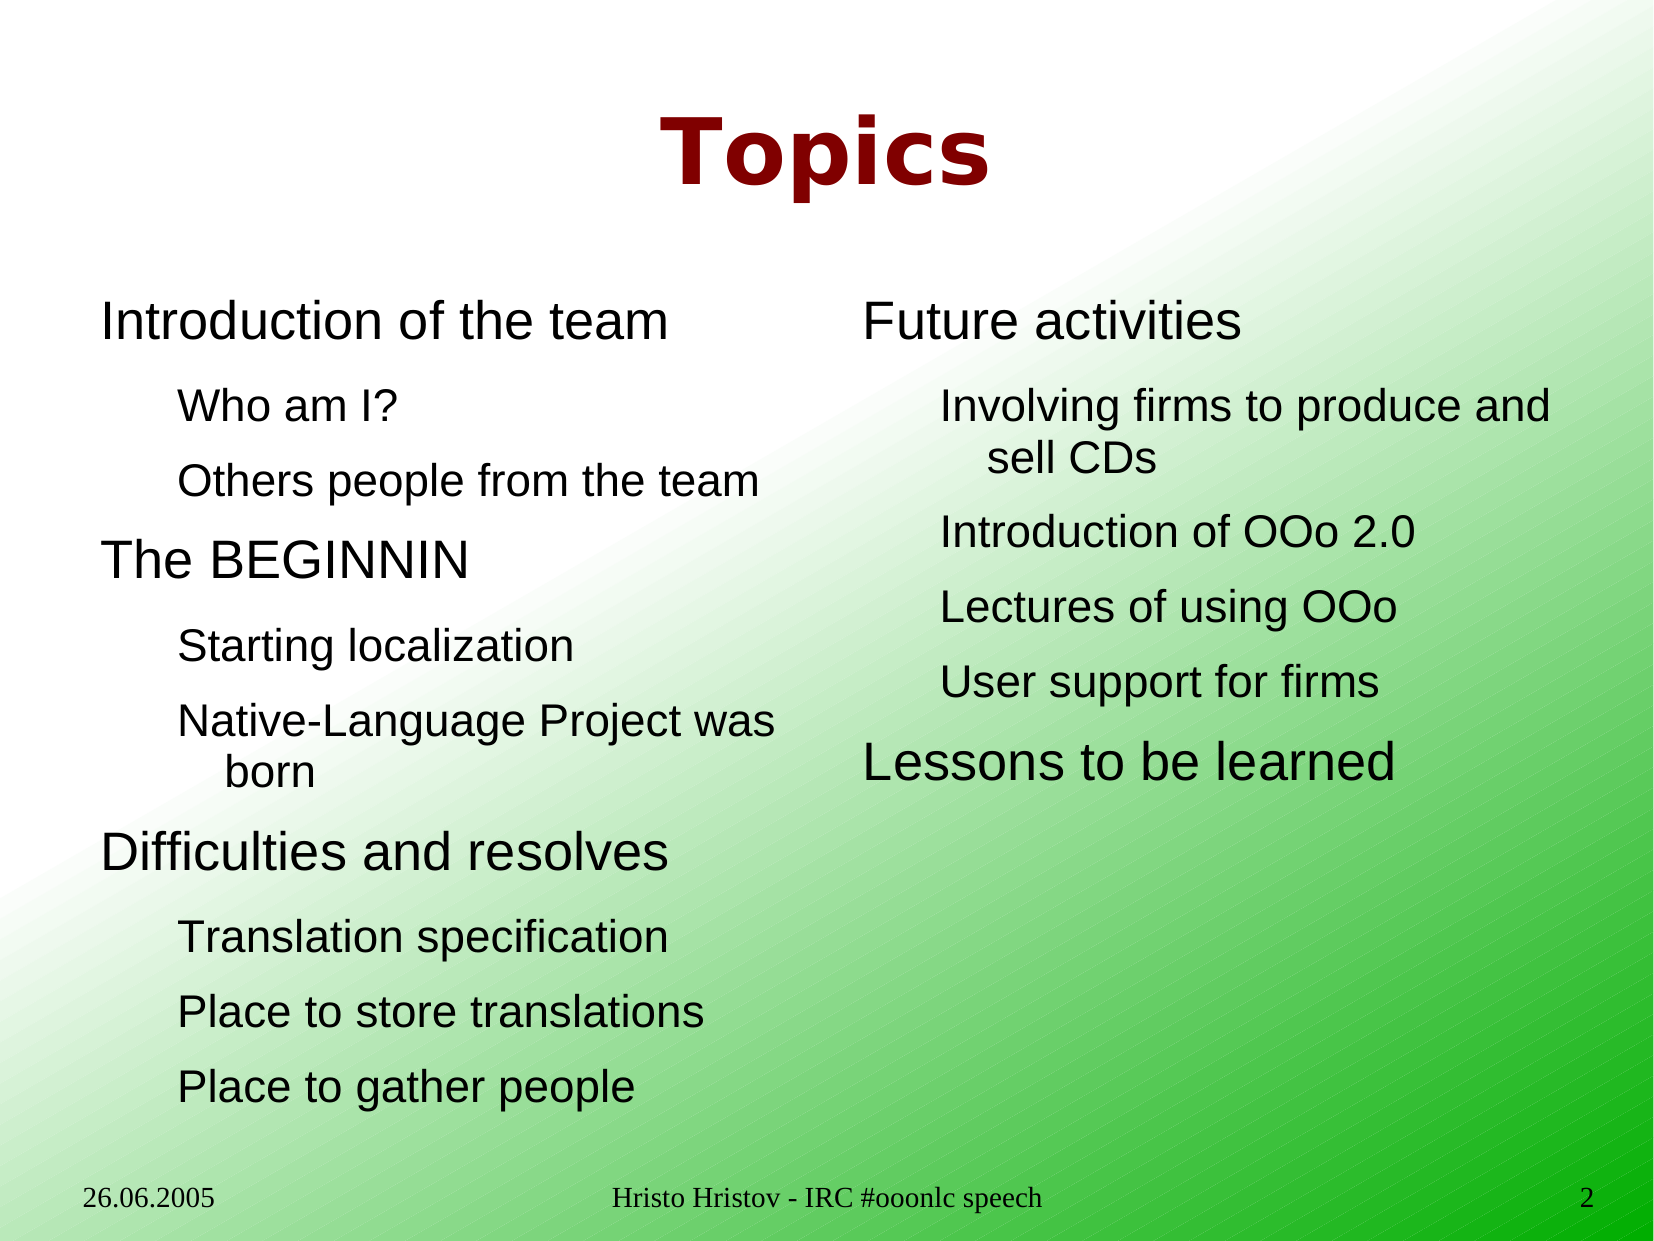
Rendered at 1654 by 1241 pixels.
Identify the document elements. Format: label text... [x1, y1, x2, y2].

title Topics [82, 49, 1571, 257]
list Introduction of the team Who am I? Others people from the team The BEGINNIN Starting localization Native-Language Project was born Difficulties and resolves Translation specification Place to store translations Place to gather people [82, 290, 827, 1113]
list Future activities Involving firms to produce and sell CDs Introduction of OOo 2.0 Lectures of using OOo User support for firms Lessons to be learned [845, 290, 1595, 1094]
